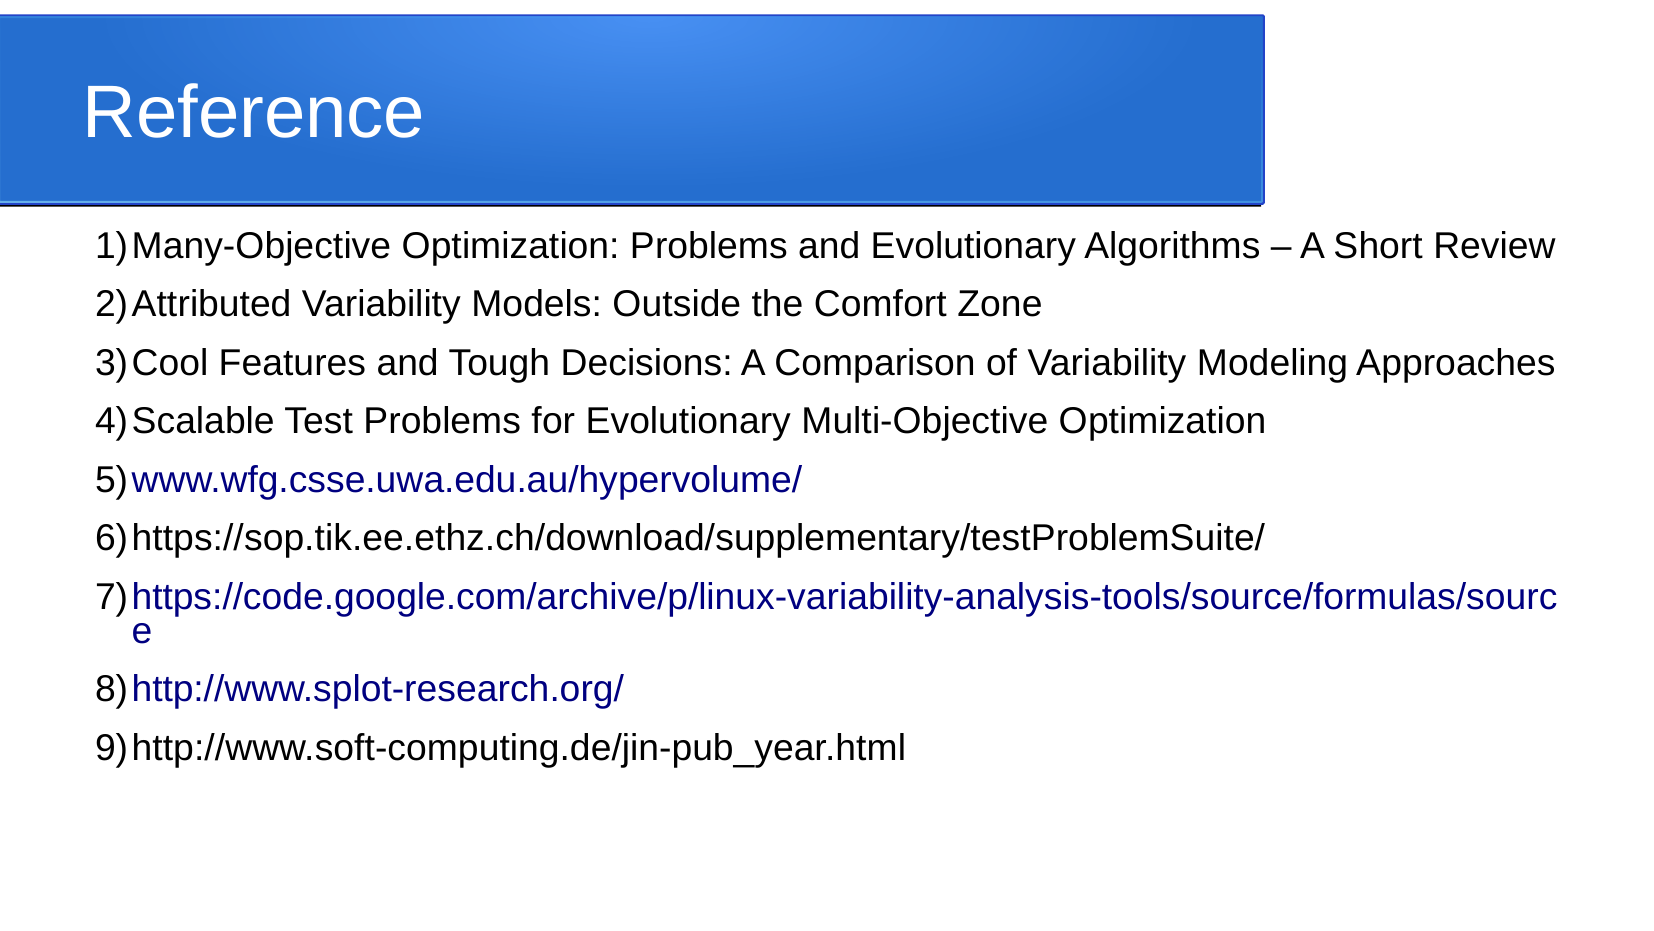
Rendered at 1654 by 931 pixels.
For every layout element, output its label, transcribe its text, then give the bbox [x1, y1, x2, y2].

list Many-Objective Optimization: Problems and Evolutionary Algorithms – A Short Review Attributed Variability Models: Outside the Comfort Zone Cool Features and Tough Decisions: A Comparison of Variability Modeling Approaches Scalable Test Problems for Evolutionary Multi-Objective Optimization www.wfg.csse.uwa.edu.au/hypervolume/ https://sop.tik.ee.ethz.ch/download/supplementary/testProblemSuite/ https://code.google.com/archive/p/linux-variability-analysis-tools/source/formulas/source http://www.splot-research.org/ http://www.soft-computing.de/jin-pub_year.html [82, 224, 1571, 764]
title Reference [82, 35, 1235, 189]
